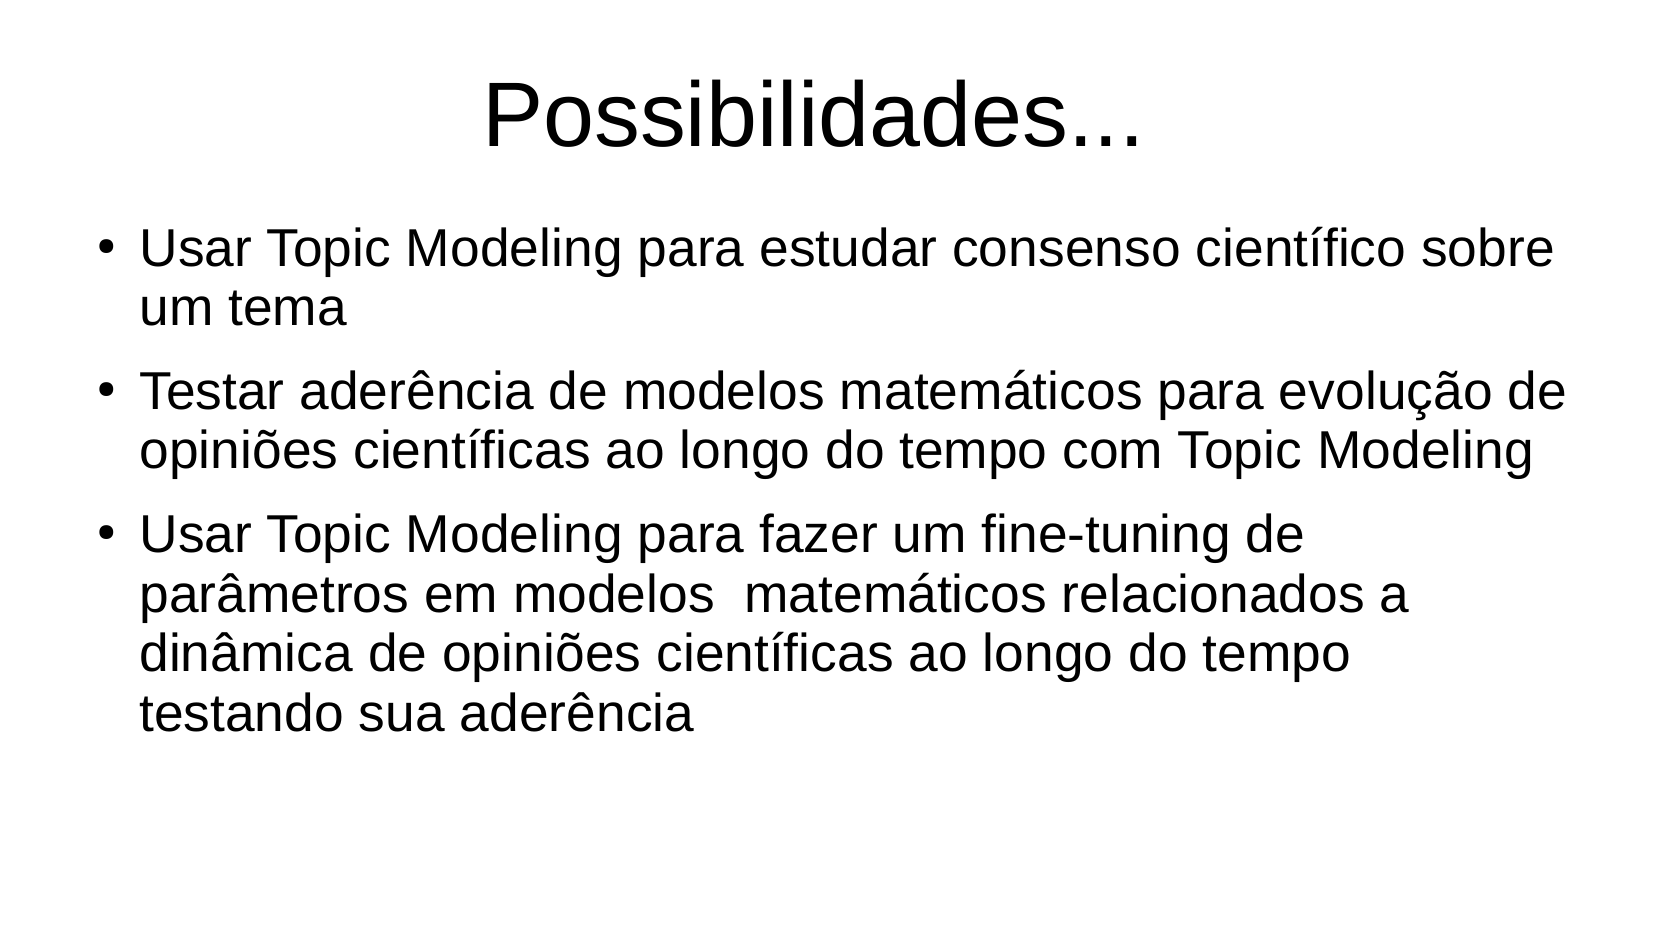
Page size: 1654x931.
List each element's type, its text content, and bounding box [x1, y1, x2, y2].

title Possibilidades... [82, 37, 1571, 193]
list Usar Topic Modeling para estudar consenso científico sobre um tema Testar aderência de modelos matemáticos para evolução de opiniões científicas ao longo do tempo com Topic Modeling Usar Topic Modeling para fazer um fine-tuning de parâmetros em modelos matemáticos relacionados a dinâmica de opiniões científicas ao longo do tempo testando sua aderência [82, 217, 1571, 758]
